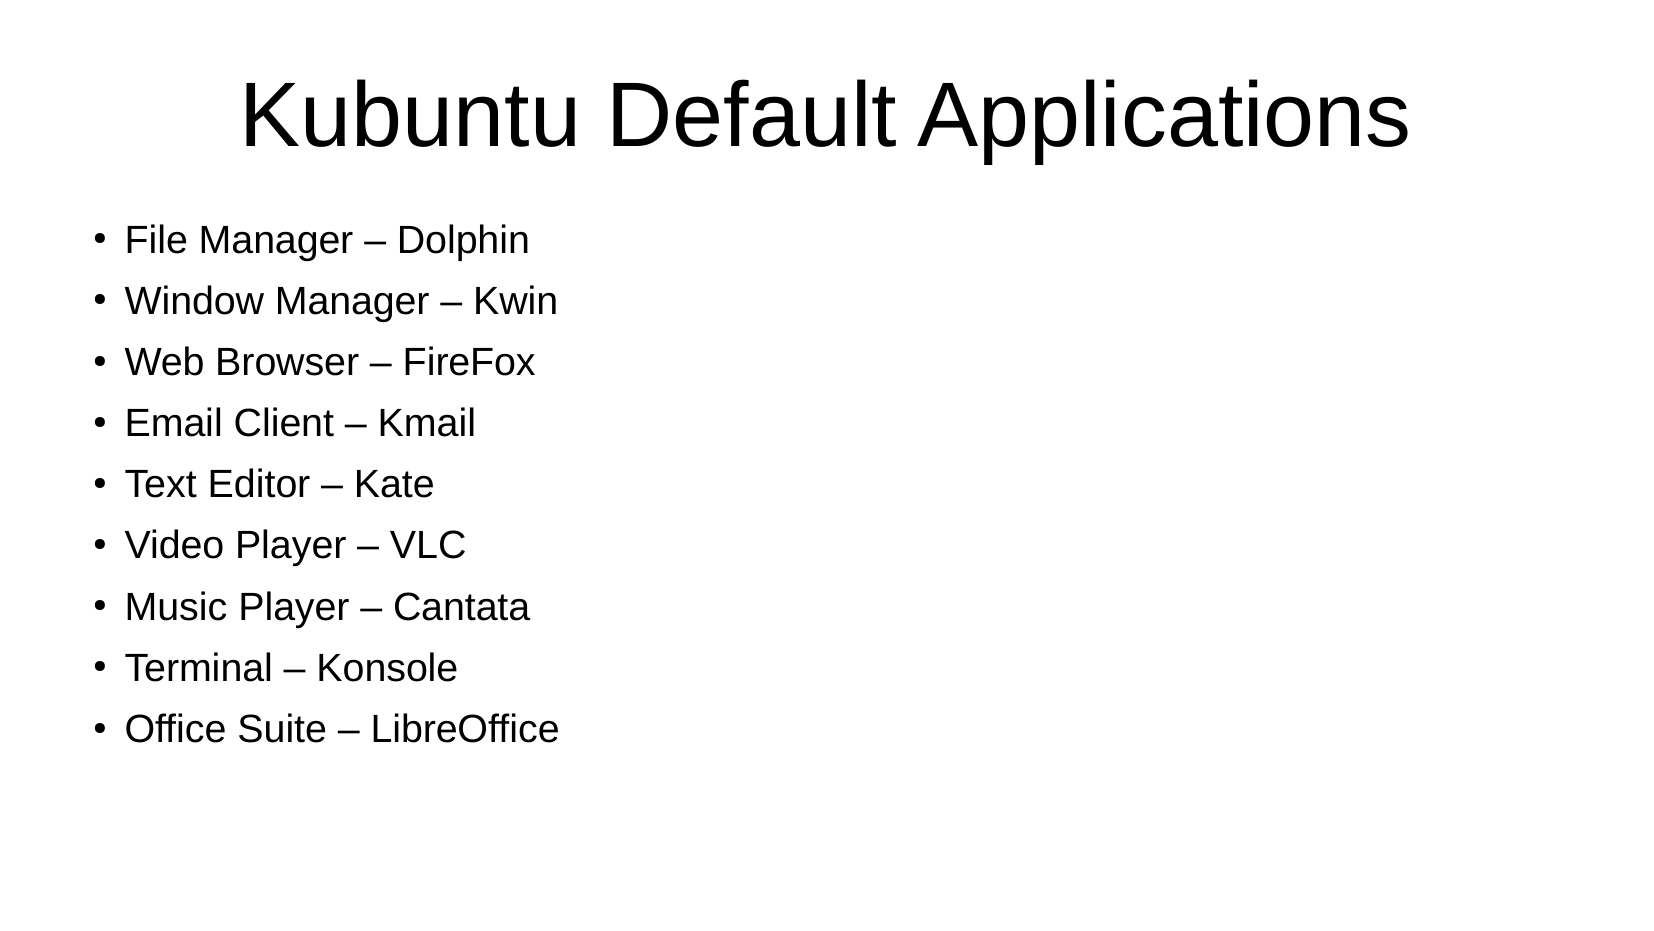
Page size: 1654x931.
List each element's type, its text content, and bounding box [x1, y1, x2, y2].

list File Manager – Dolphin Window Manager – Kwin Web Browser – FireFox Email Client – Kmail Text Editor – Kate Video Player – VLC Music Player – Cantata Terminal – Konsole Office Suite – LibreOffice [82, 217, 1571, 758]
title Kubuntu Default Applications [82, 37, 1571, 193]
